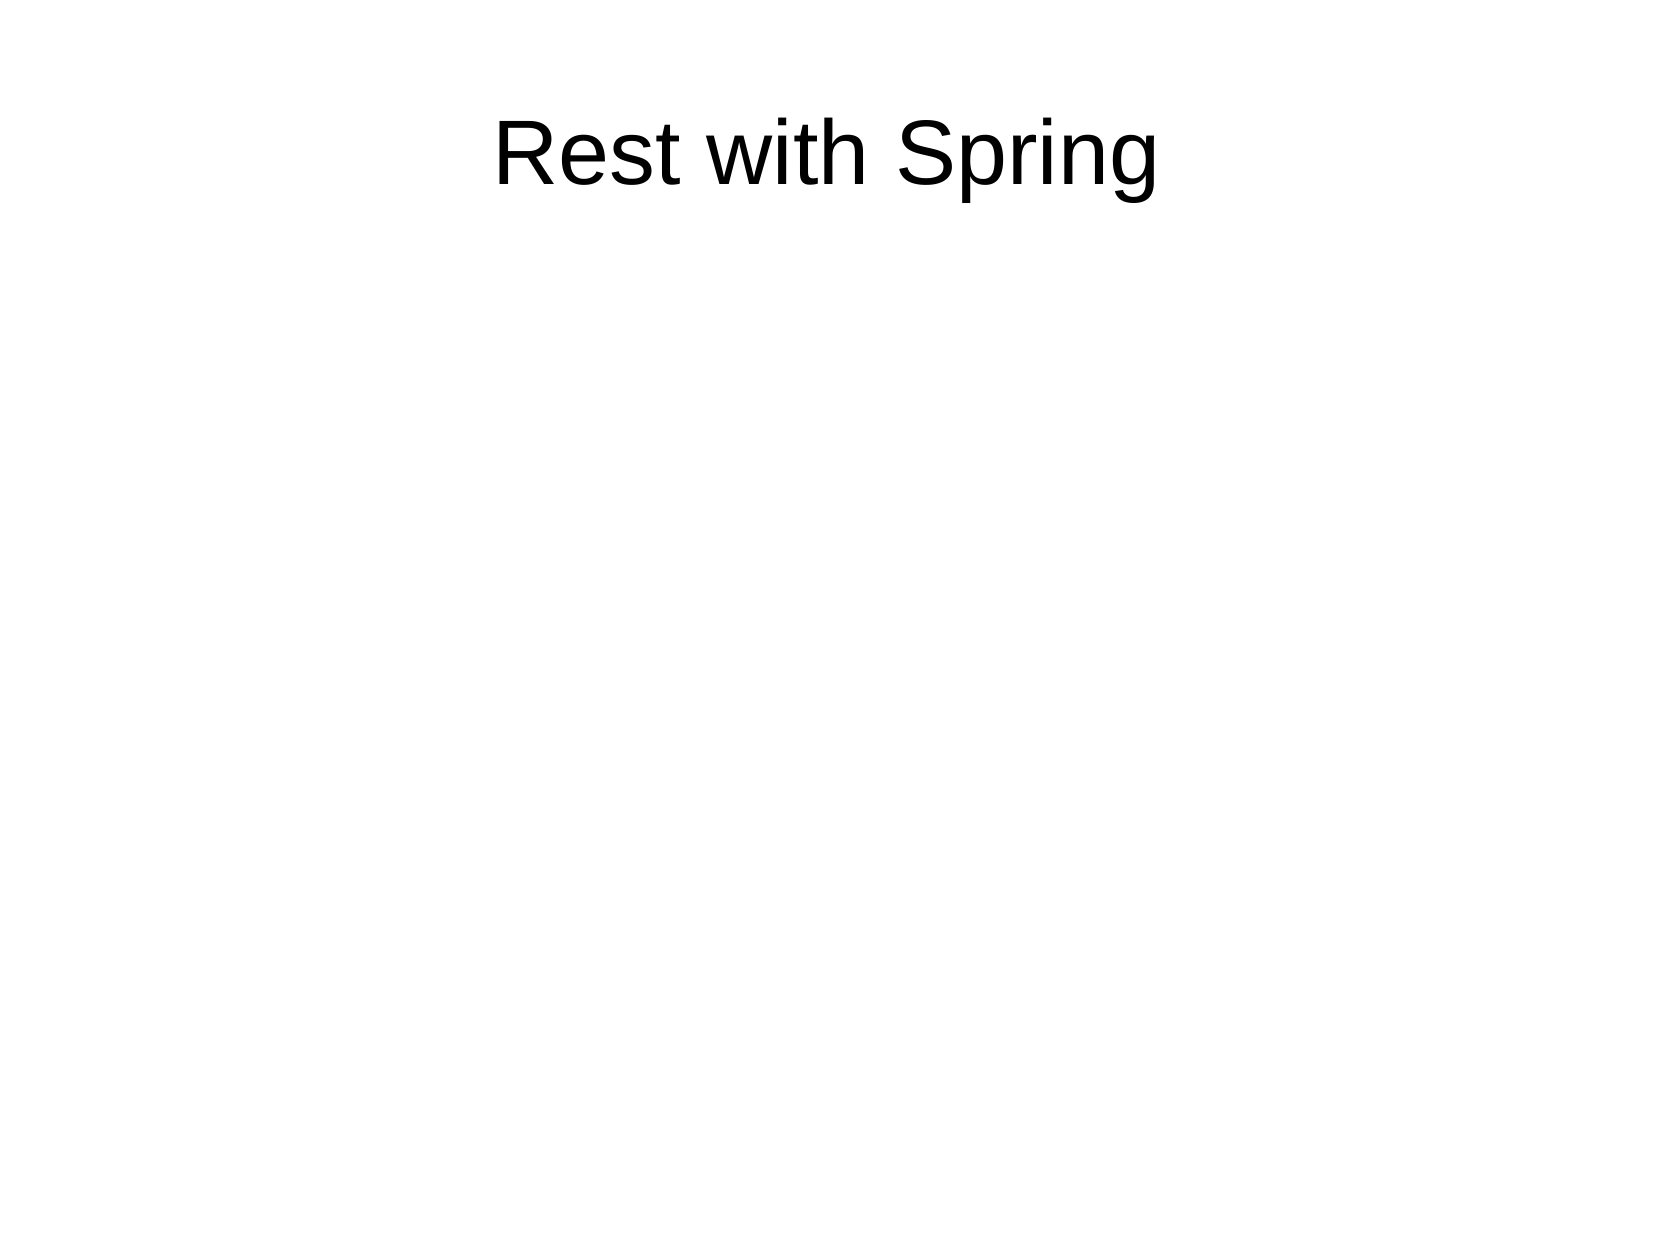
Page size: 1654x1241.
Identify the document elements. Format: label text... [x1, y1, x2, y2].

title Rest with Spring [82, 49, 1571, 257]
